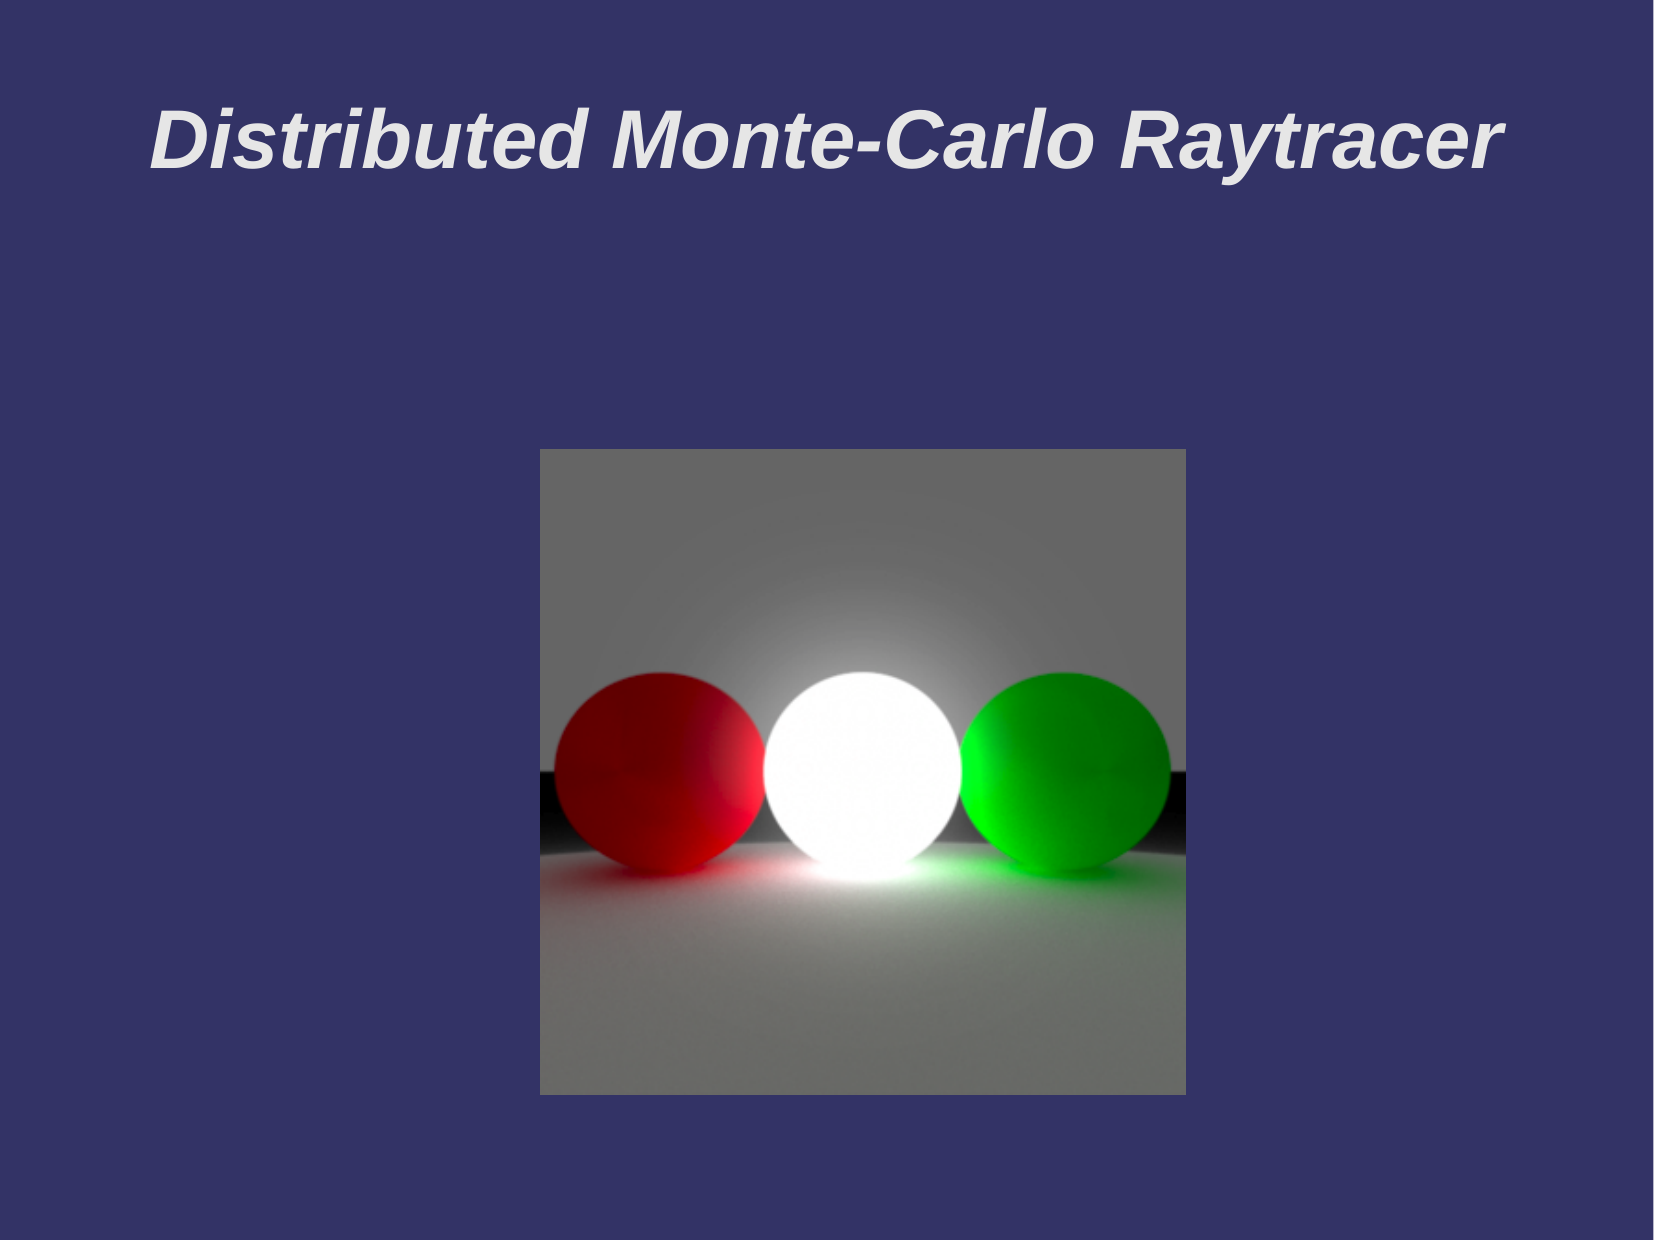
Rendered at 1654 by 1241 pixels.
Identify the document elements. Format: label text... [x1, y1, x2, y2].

picture [540, 449, 1186, 1096]
title Distributed Monte-Carlo Raytracer [59, 61, 1595, 219]
